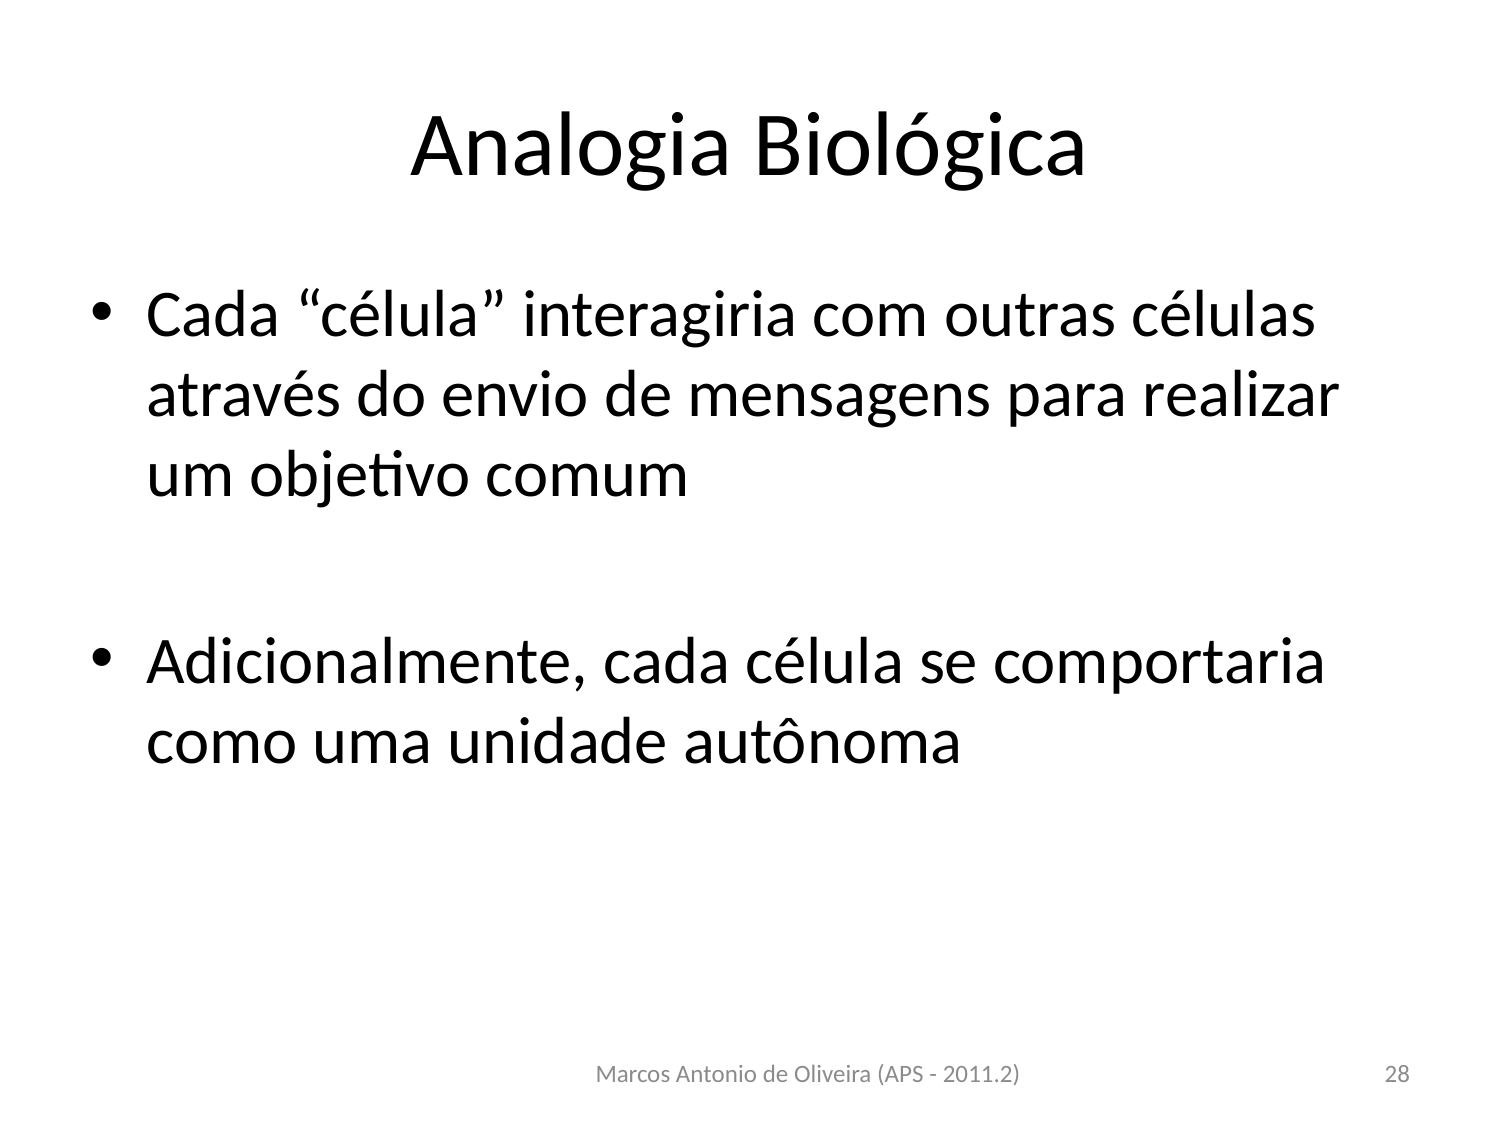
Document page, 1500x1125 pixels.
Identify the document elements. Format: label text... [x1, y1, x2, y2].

slide_number <número> [1074, 1042, 1425, 1103]
list Cada “célula” interagiria com outras células através do envio de mensagens para realizar um objetivo comum Adicionalmente, cada célula se comportaria como uma unidade autônoma [75, 262, 1425, 1005]
title Analogia Biológica [75, 45, 1425, 233]
footer Marcos Antonio de Oliveira (APS - 2011.2) [512, 1042, 1074, 1103]
